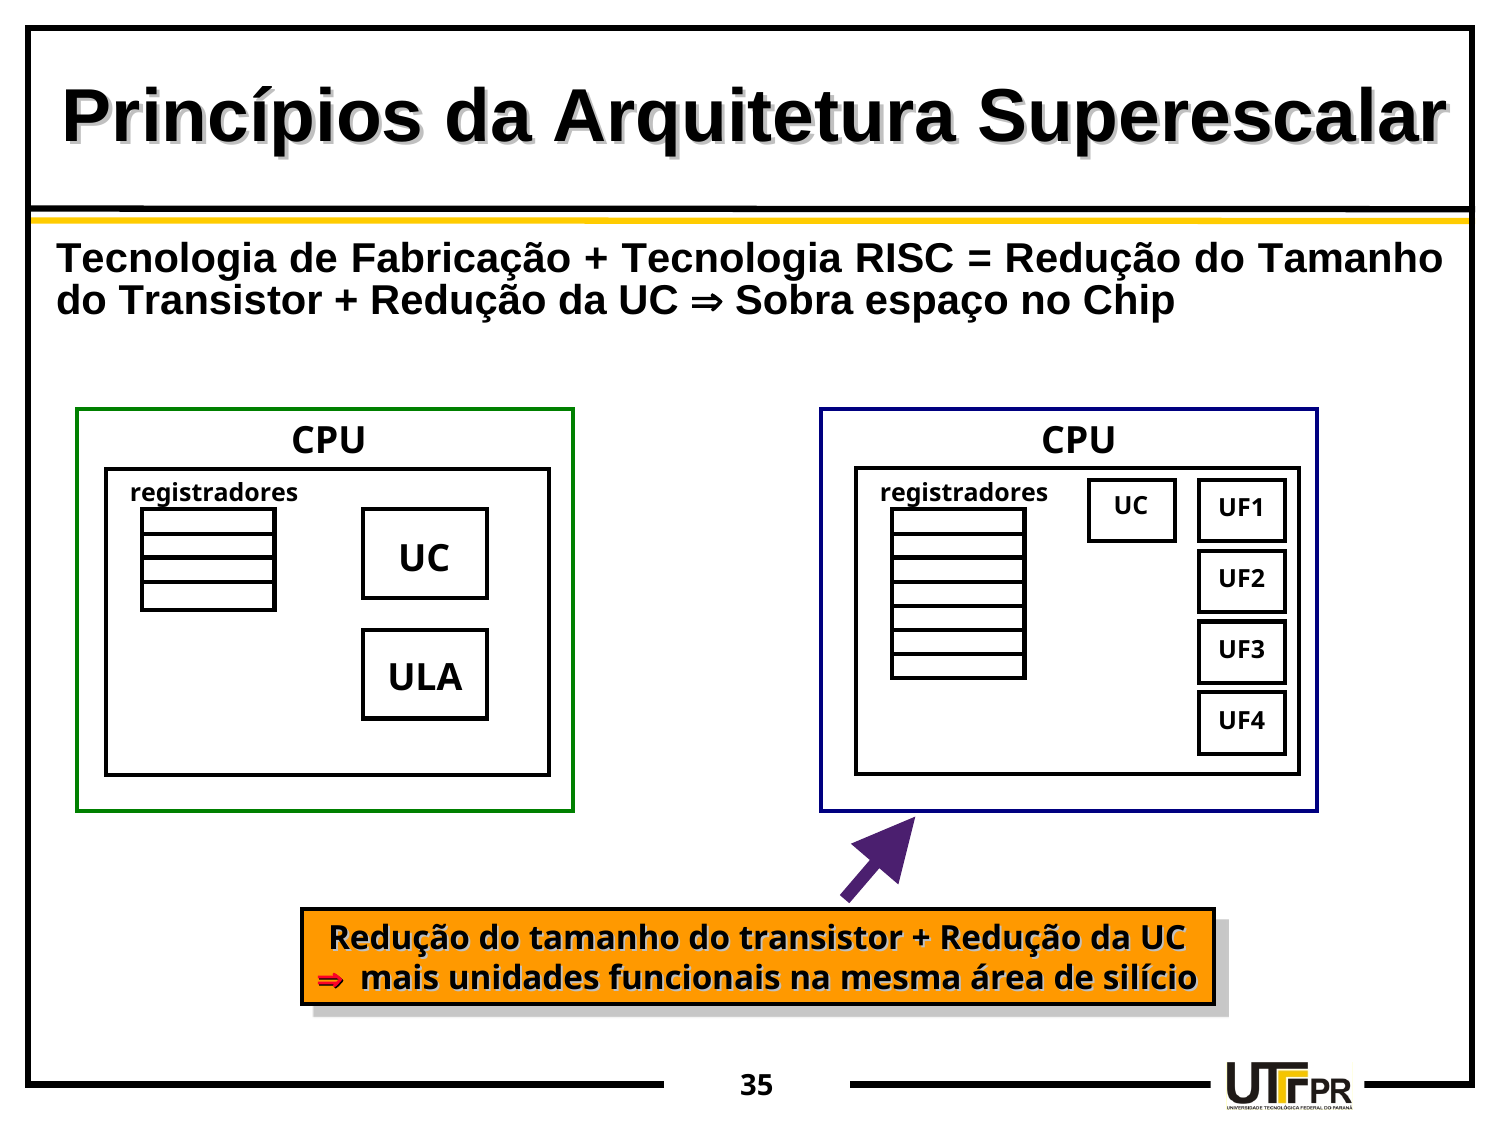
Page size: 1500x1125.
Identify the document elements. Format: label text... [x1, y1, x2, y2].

text_box UF4 [1203, 696, 1281, 743]
picture [1226, 1089, 1353, 1110]
text_box [856, 467, 1300, 774]
text_box ULA [372, 645, 478, 706]
text_box UF2 [1203, 555, 1281, 601]
list Tecnologia de Fabricação + Tecnologia RISC = Redução do Tamanho do Transistor + Redução da UC  Sobra espaço no Chip [41, 231, 1459, 1089]
text_box UC [383, 526, 466, 587]
text_box [106, 469, 550, 775]
text_box Redução do tamanho do transistor + Redução da UC  mais unidades funcionais na mesma área de silício [301, 908, 1214, 1004]
text_box registradores [865, 469, 1093, 515]
text_box registradores [115, 469, 355, 515]
text_box CPU [1026, 408, 1132, 470]
text_box CPU [276, 408, 382, 470]
text_box UF1 [1203, 484, 1281, 530]
text_box UF3 [1203, 626, 1281, 672]
title Princípios da Arquitetura Superescalar [44, 73, 1467, 168]
text_box UC [1098, 482, 1164, 528]
